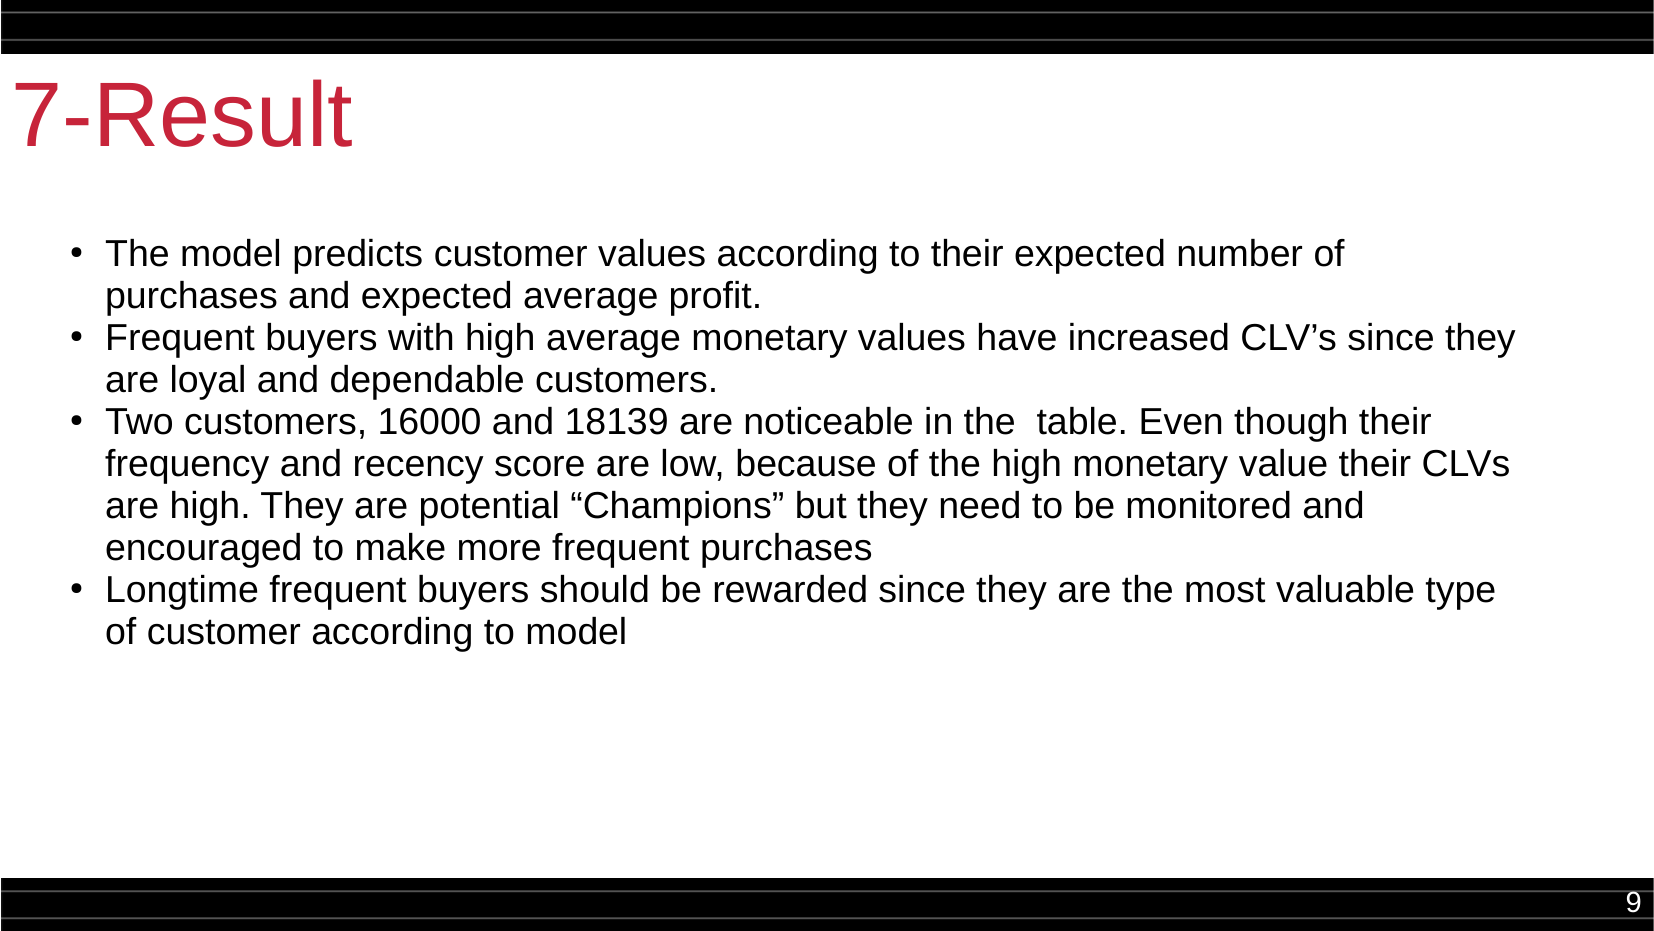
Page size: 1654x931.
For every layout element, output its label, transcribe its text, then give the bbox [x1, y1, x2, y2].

title 7-Result [11, 37, 1501, 193]
picture [1, 878, 1654, 931]
text_box The model predicts customer values according to their expected number of purchases and expected average profit. Frequent buyers with high average monetary values have increased CLV’s since they are loyal and dependable customers. Two customers, 16000 and 18139 are noticeable in the table. Even though their frequency and recency score are low, because of the high monetary value their CLVs are high. They are potential “Champions” but they need to be monitored and encouraged to make more frequent purchases Longtime frequent buyers should be rewarded since they are the most valuable type of customer according to model [55, 225, 1538, 660]
picture [1, 0, 1654, 54]
